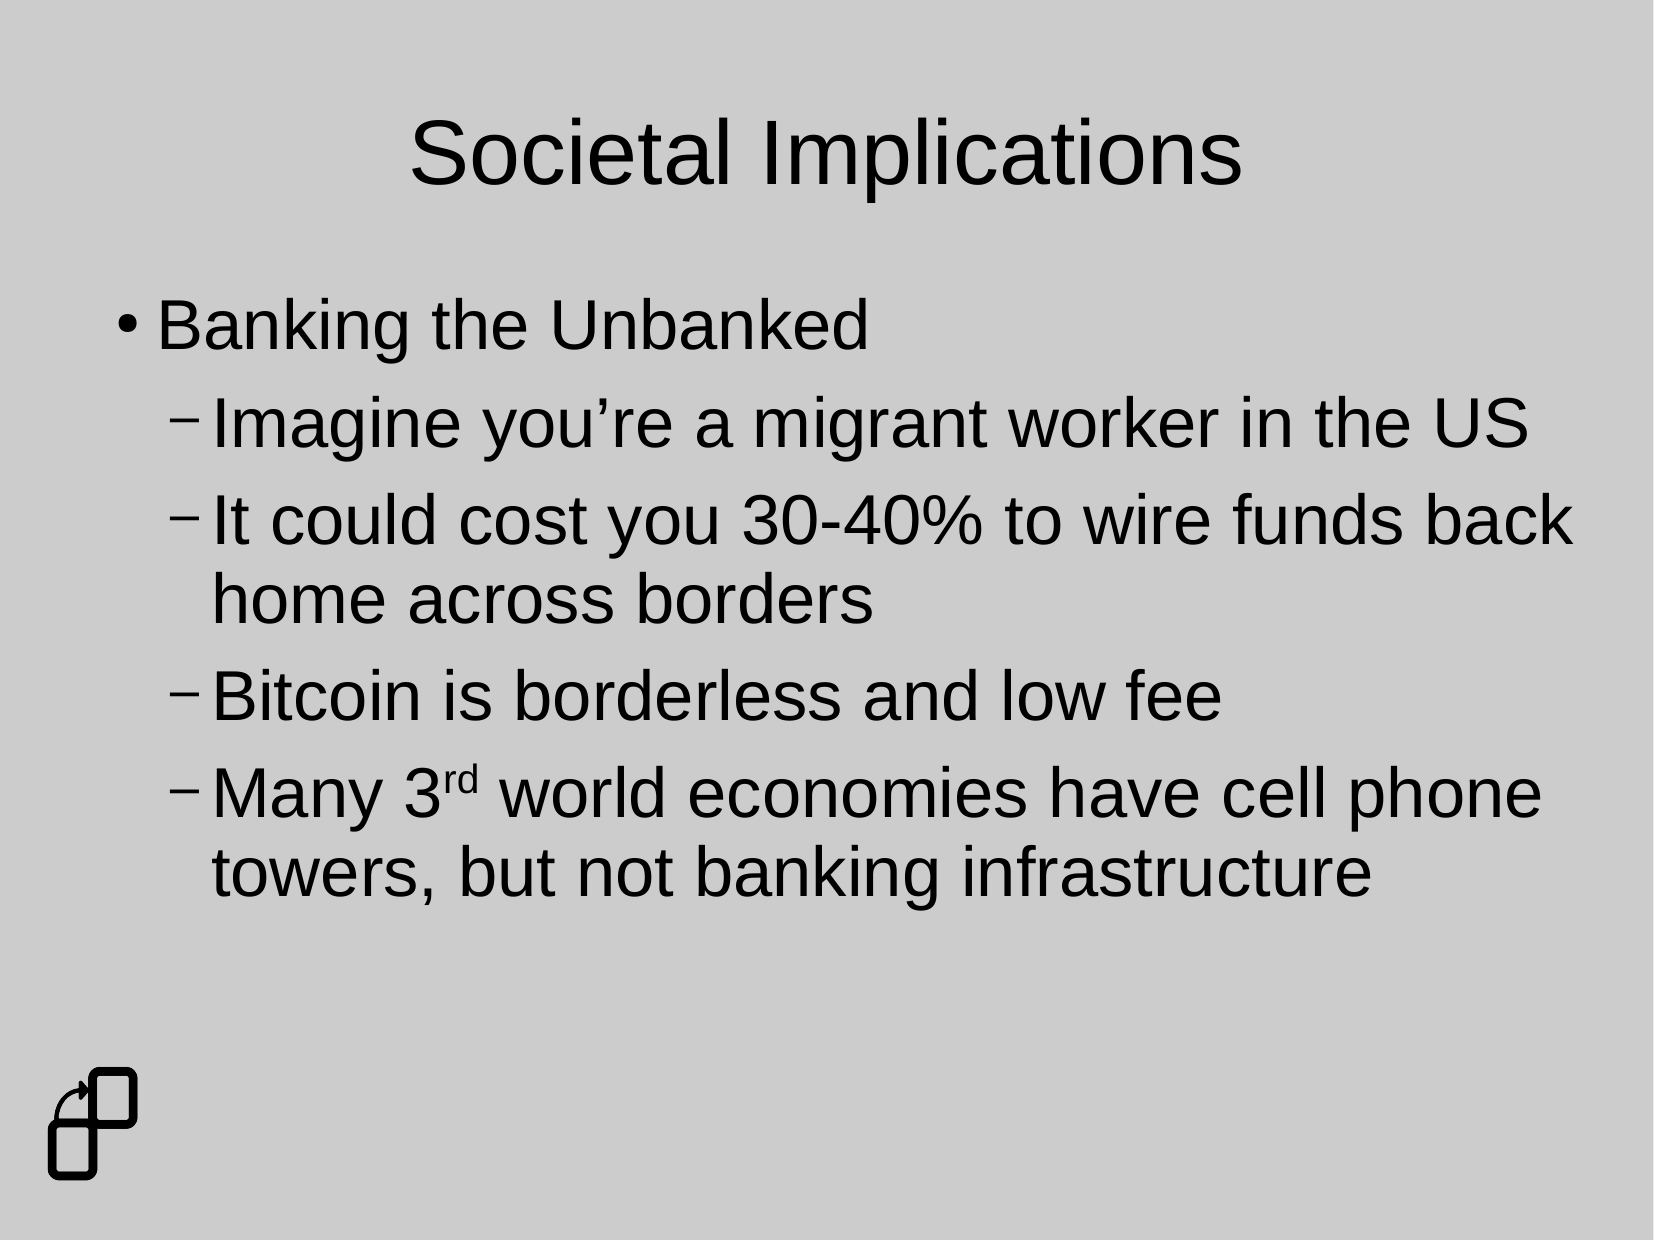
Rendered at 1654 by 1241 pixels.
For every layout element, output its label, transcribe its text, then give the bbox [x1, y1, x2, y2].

picture [30, 1062, 153, 1186]
title Societal Implications [82, 49, 1571, 257]
list Banking the Unbanked Imagine you’re a migrant worker in the US It could cost you 30-40% to wire funds back home across borders Bitcoin is borderless and low fee Many 3rd world economies have cell phone towers, but not banking infrastructure [101, 285, 1591, 1006]
